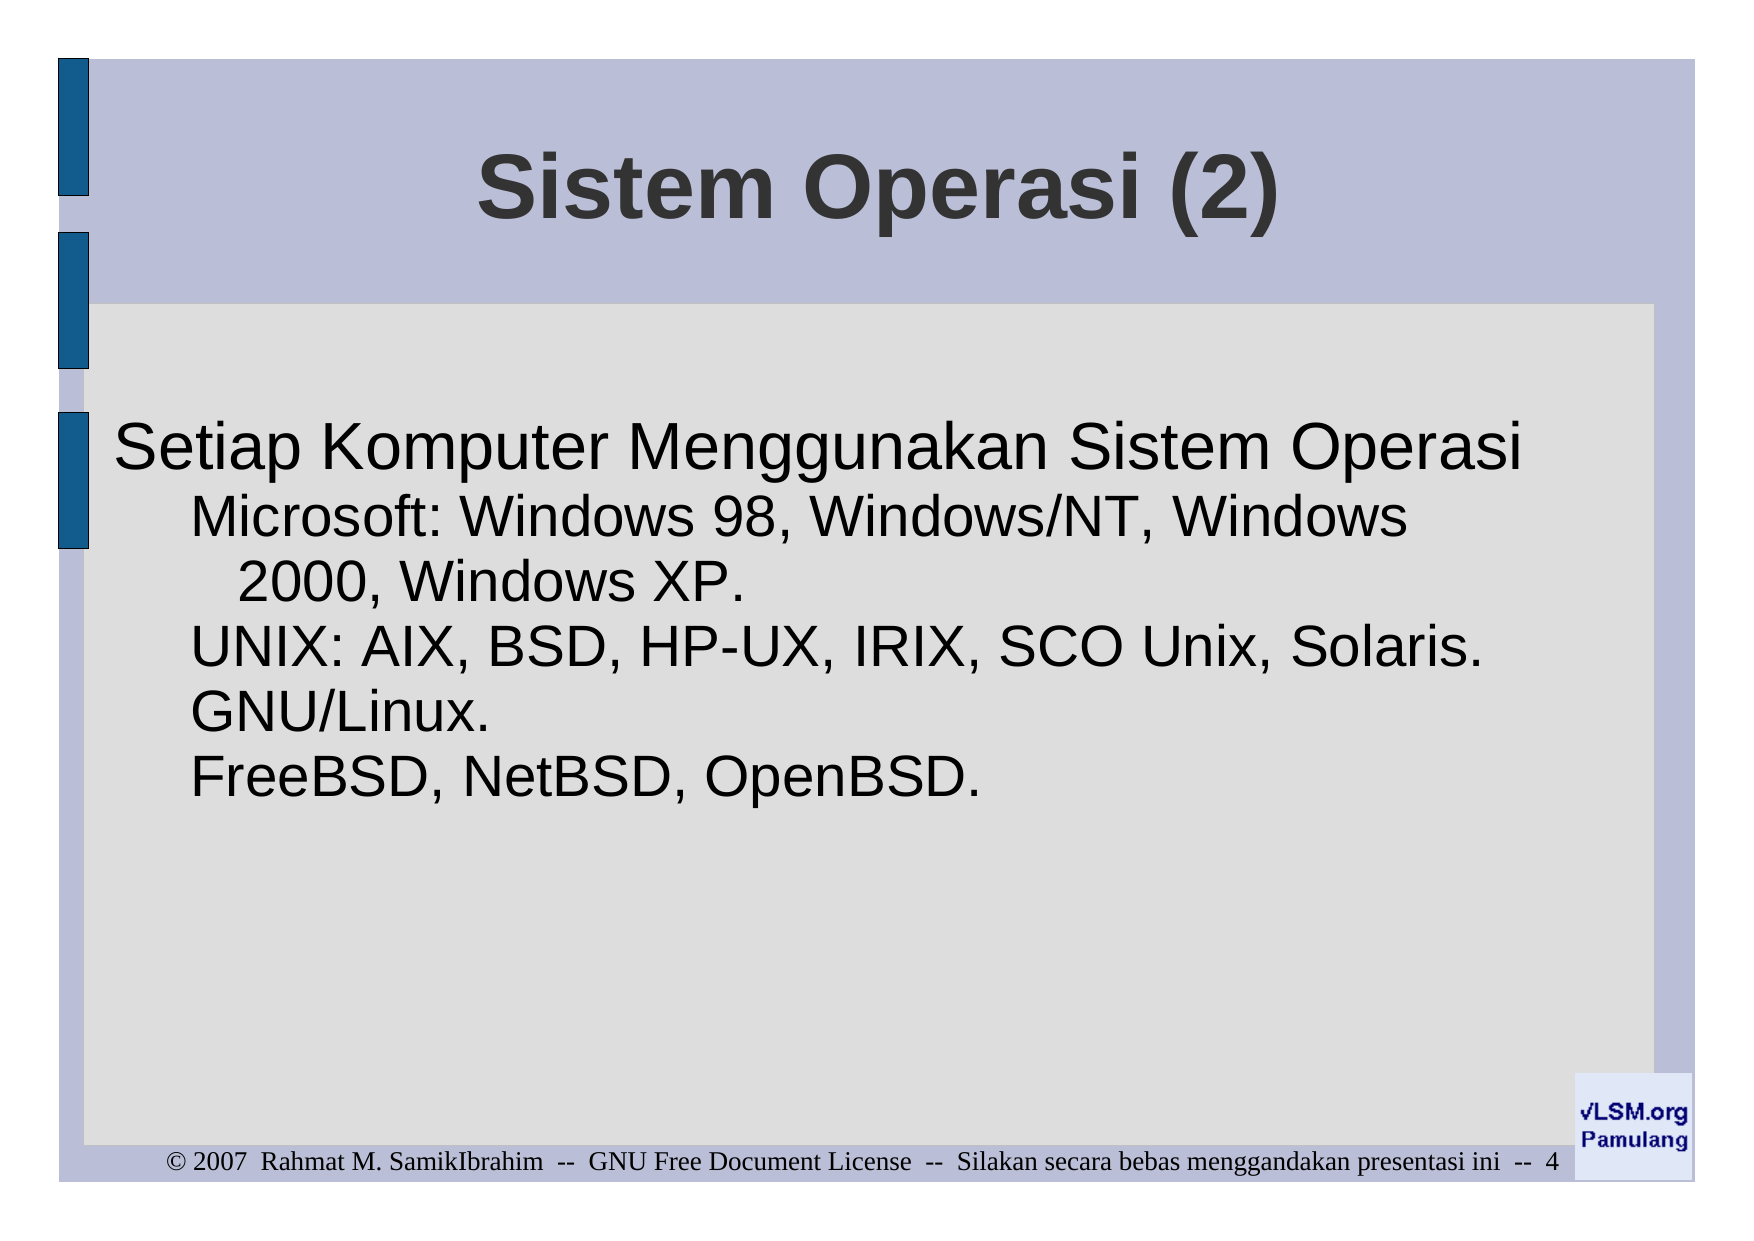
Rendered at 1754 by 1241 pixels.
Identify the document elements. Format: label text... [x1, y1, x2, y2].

title Sistem Operasi (2) [87, 127, 1672, 247]
list Setiap Komputer Menggunakan Sistem Operasi Microsoft: Windows 98, Windows/NT, Windows 2000, Windows XP. UNIX: AIX, BSD, HP-UX, IRIX, SCO Unix, Solaris. GNU/Linux. FreeBSD, NetBSD, OpenBSD. [96, 408, 1568, 981]
picture [1575, 1073, 1692, 1180]
